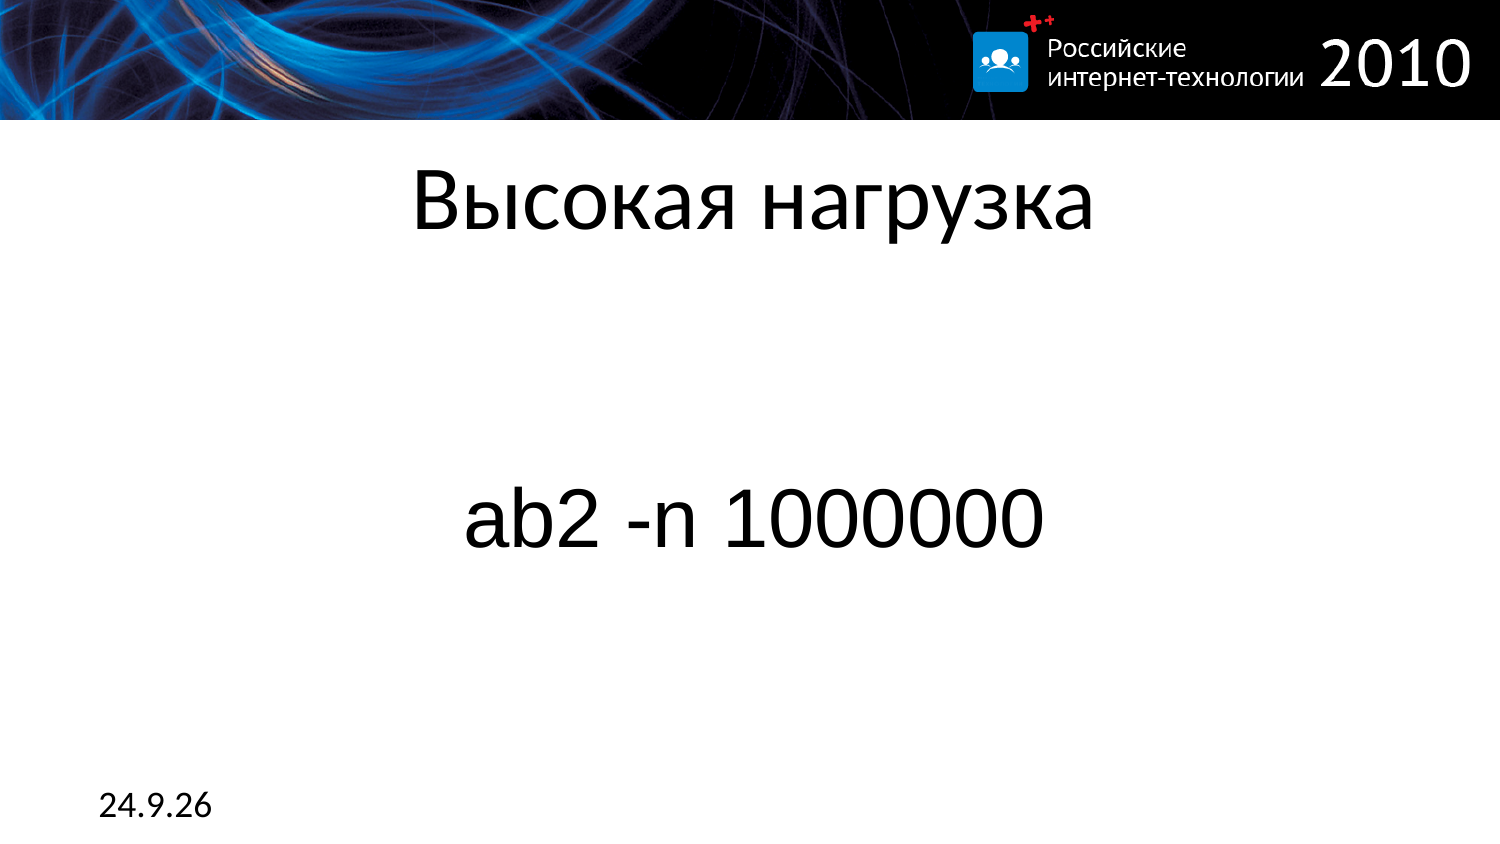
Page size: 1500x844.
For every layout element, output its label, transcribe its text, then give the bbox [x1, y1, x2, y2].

title Высокая нагрузка [79, 149, 1430, 264]
picture [0, 0, 1500, 120]
subtitle ab2 -n 1000000 [79, 279, 1430, 758]
